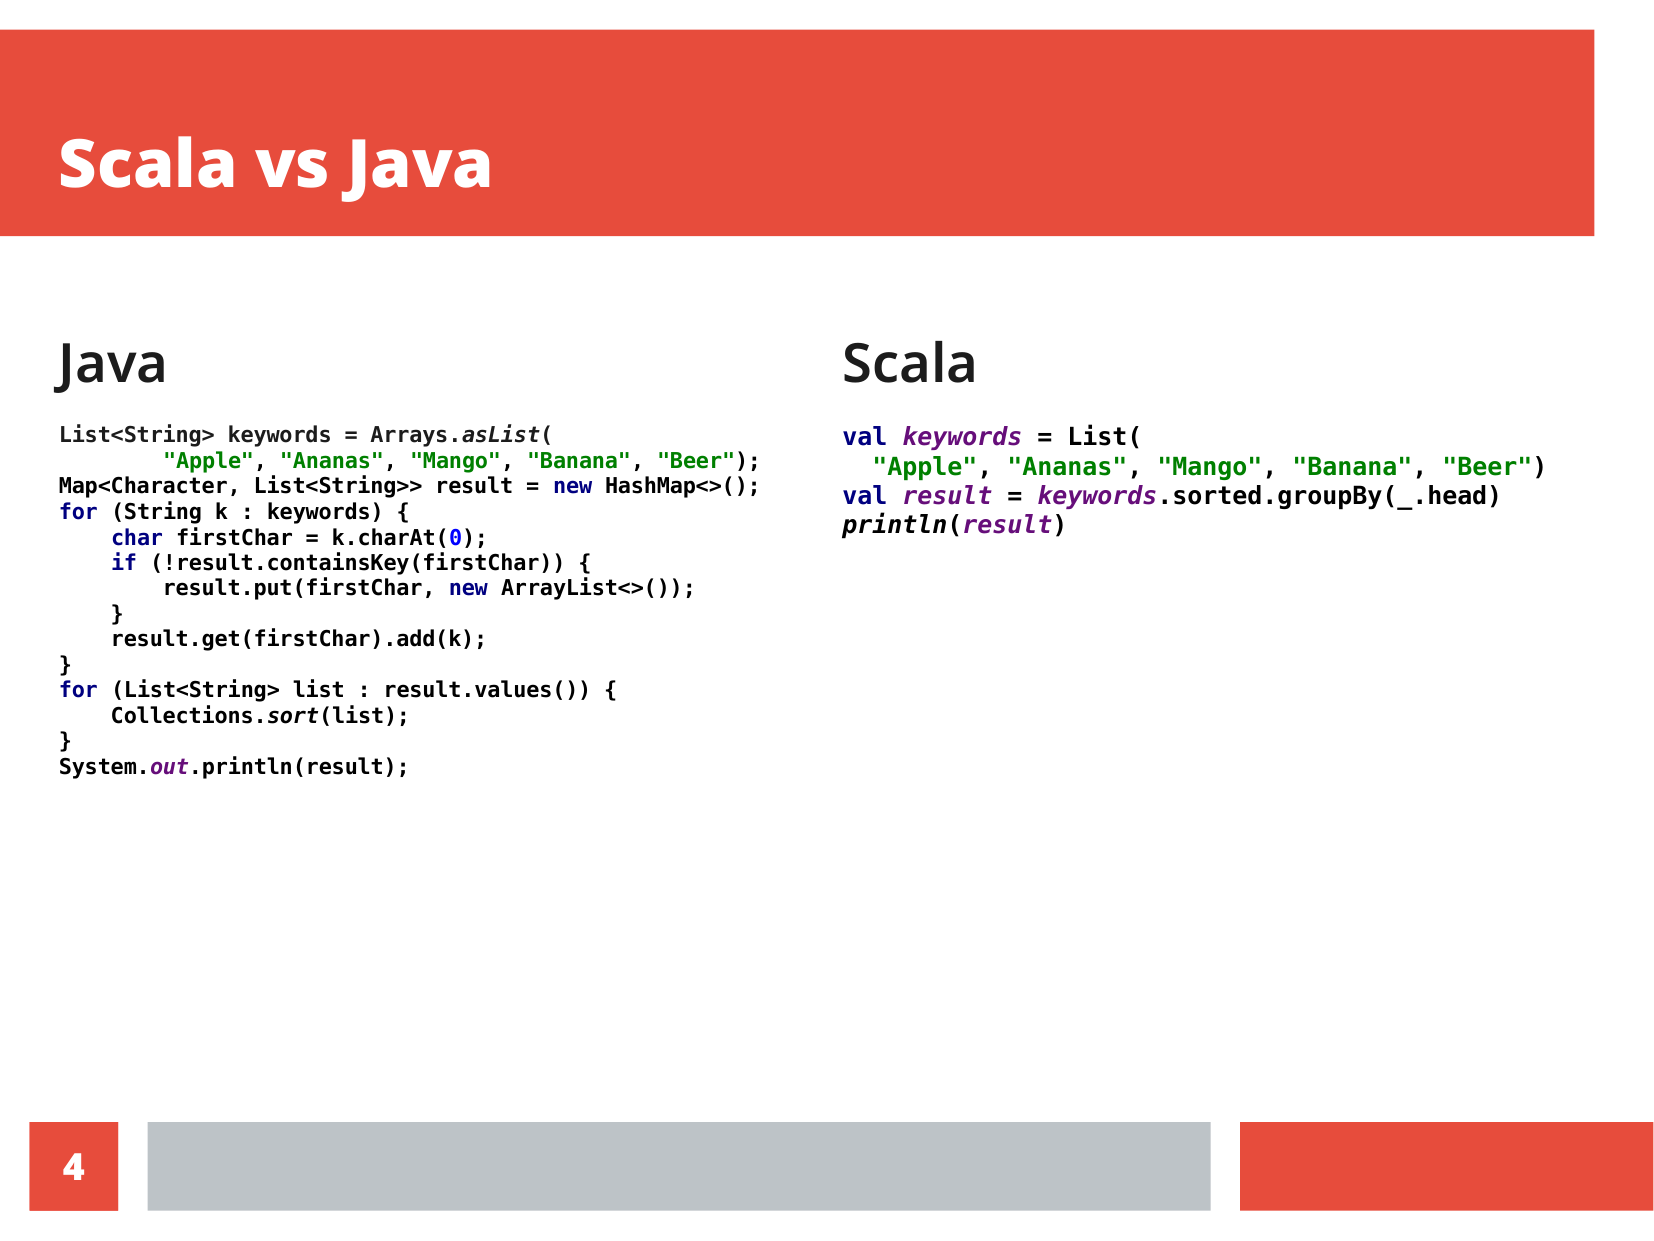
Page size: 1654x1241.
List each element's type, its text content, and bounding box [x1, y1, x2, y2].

list Java List<String> keywords = Arrays.asList( "Apple", "Ananas", "Mango", "Banana", "Beer"); Map<Character, List<String>> result = new HashMap<>(); for (String k : keywords) { char firstChar = k.charAt(0); if (!result.containsKey(firstChar)) { result.put(firstChar, new ArrayList<>()); } result.get(firstChar).add(k); } for (List<String> list : result.values()) { Collections.sort(list); } System.out.println(result); [59, 324, 777, 797]
title Scala vs Java [59, 59, 1595, 207]
list Scala val keywords = List( "Apple", "Ananas", "Mango", "Banana", "Beer") val result = keywords.sorted.groupBy(_.head) println(result) [842, 324, 1565, 554]
